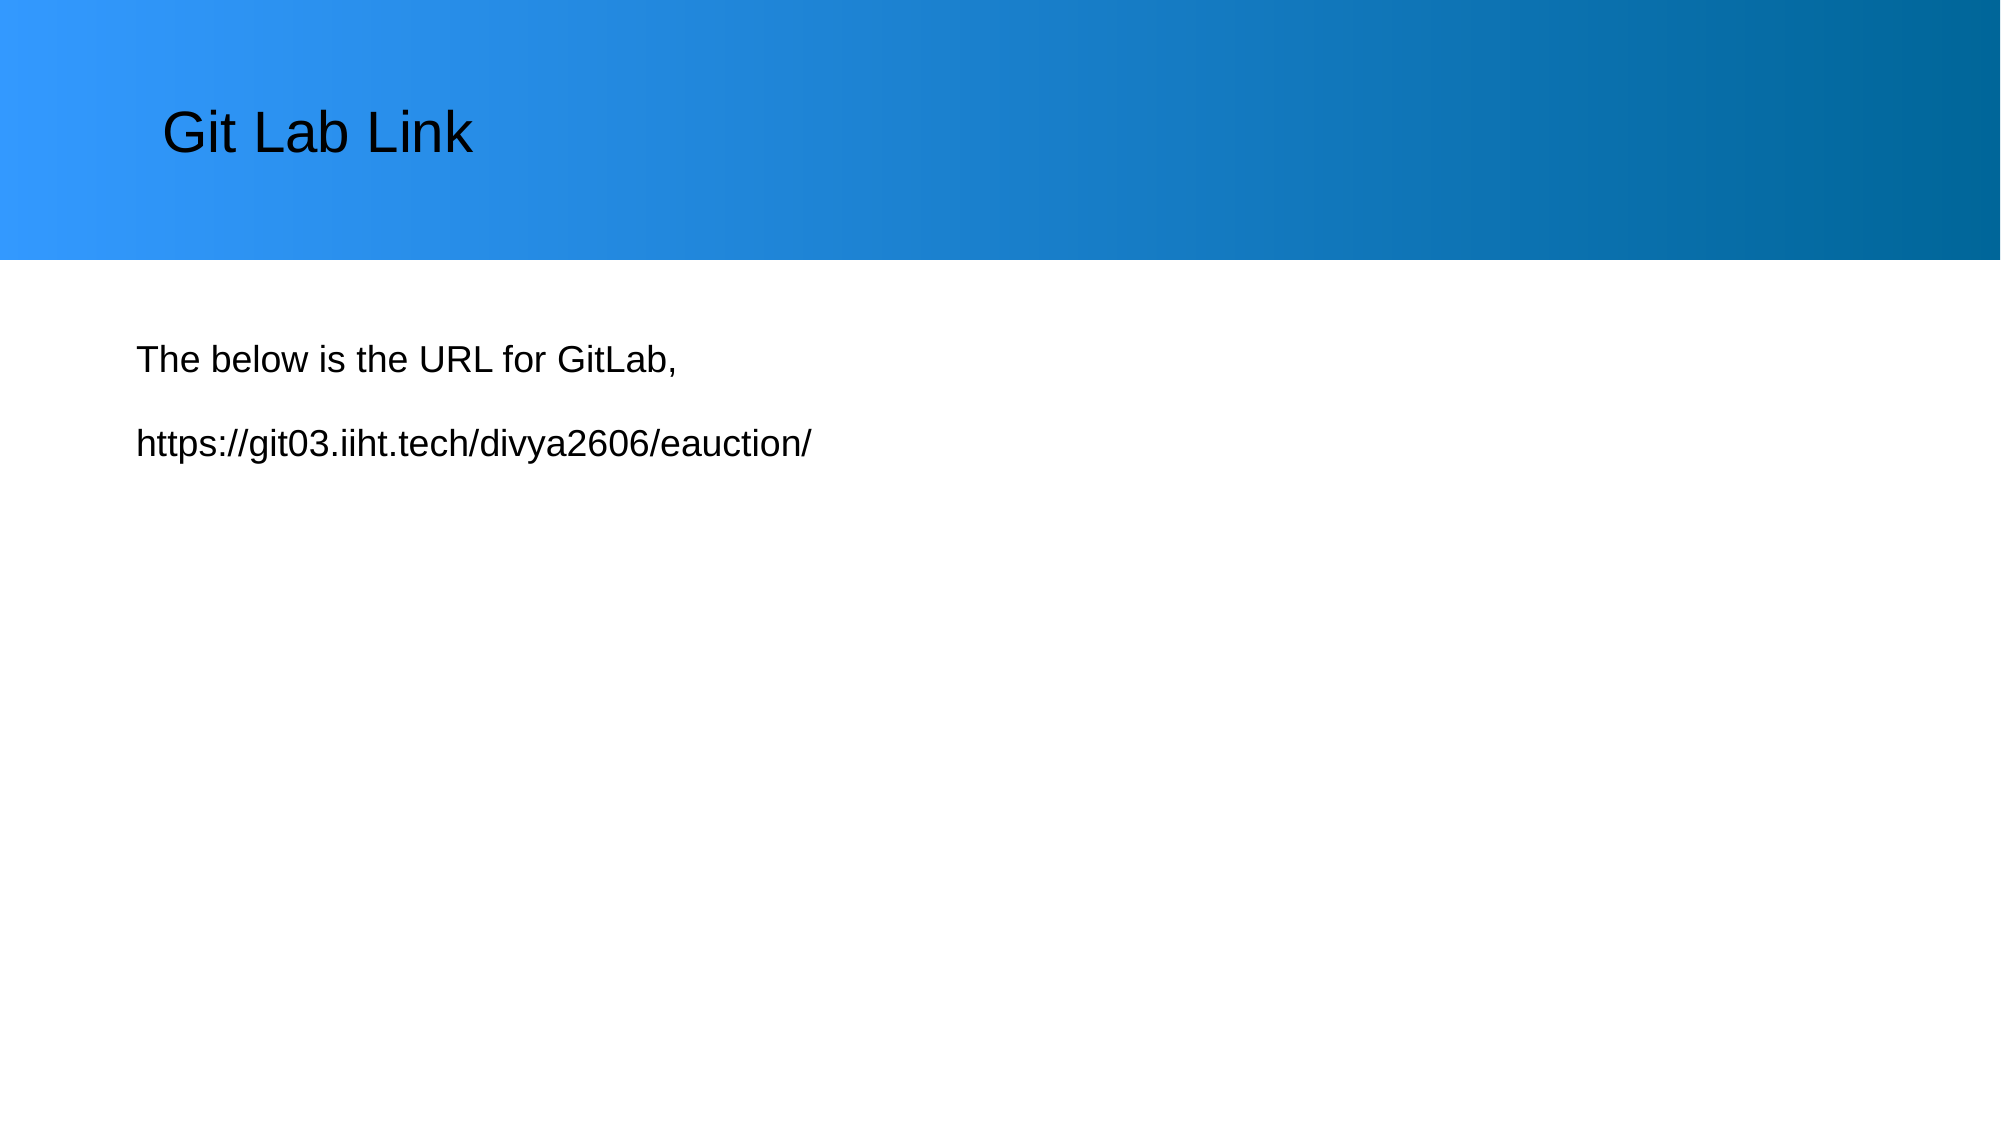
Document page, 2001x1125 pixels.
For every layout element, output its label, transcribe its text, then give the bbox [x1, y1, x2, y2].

text_box Git Lab Link [0, 0, 2000, 260]
text_box The below is the URL for GitLab, https://git03.iiht.tech/divya2606/eauction/ [121, 331, 827, 473]
